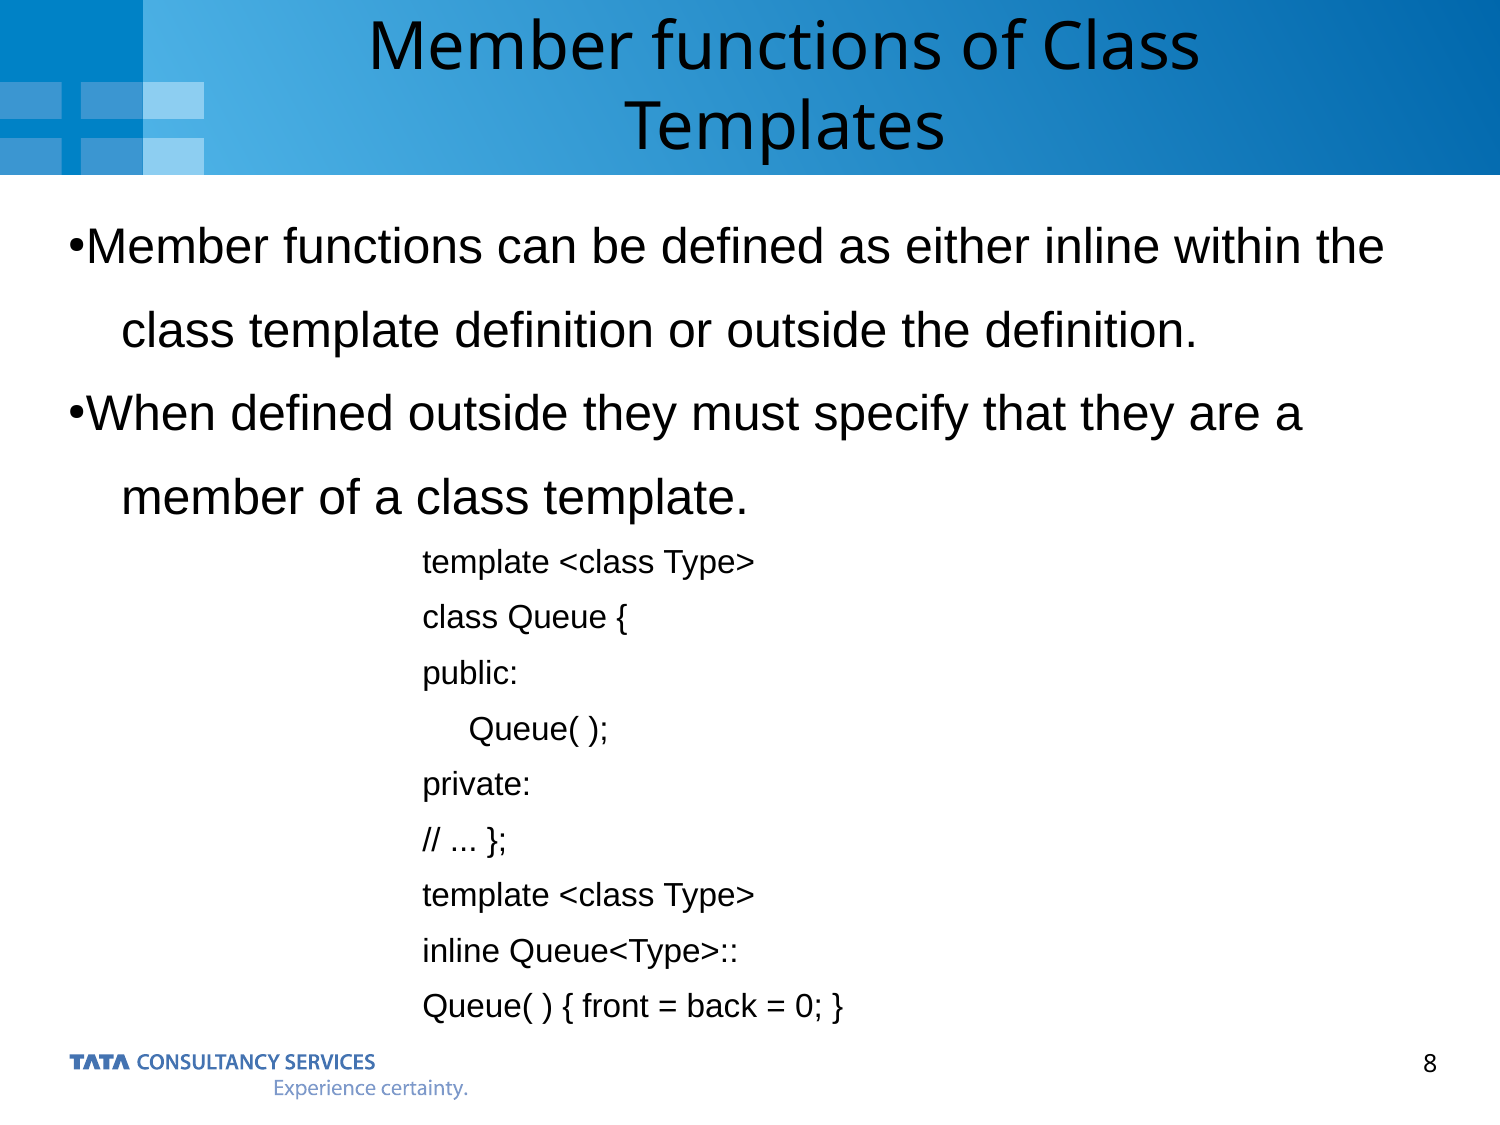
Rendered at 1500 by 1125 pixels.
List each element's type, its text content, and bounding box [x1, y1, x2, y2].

text_box Member functions of Class Templates [224, 11, 1347, 154]
text_box Member functions can be defined as either inline within the class template definition or outside the definition. When defined outside they must specify that they are a member of a class template. template <class Type> class Queue { public: Queue( ); private: // ... }; template <class Type> inline Queue<Type>:: Queue( ) { front = back = 0; } [35, 183, 1465, 1034]
